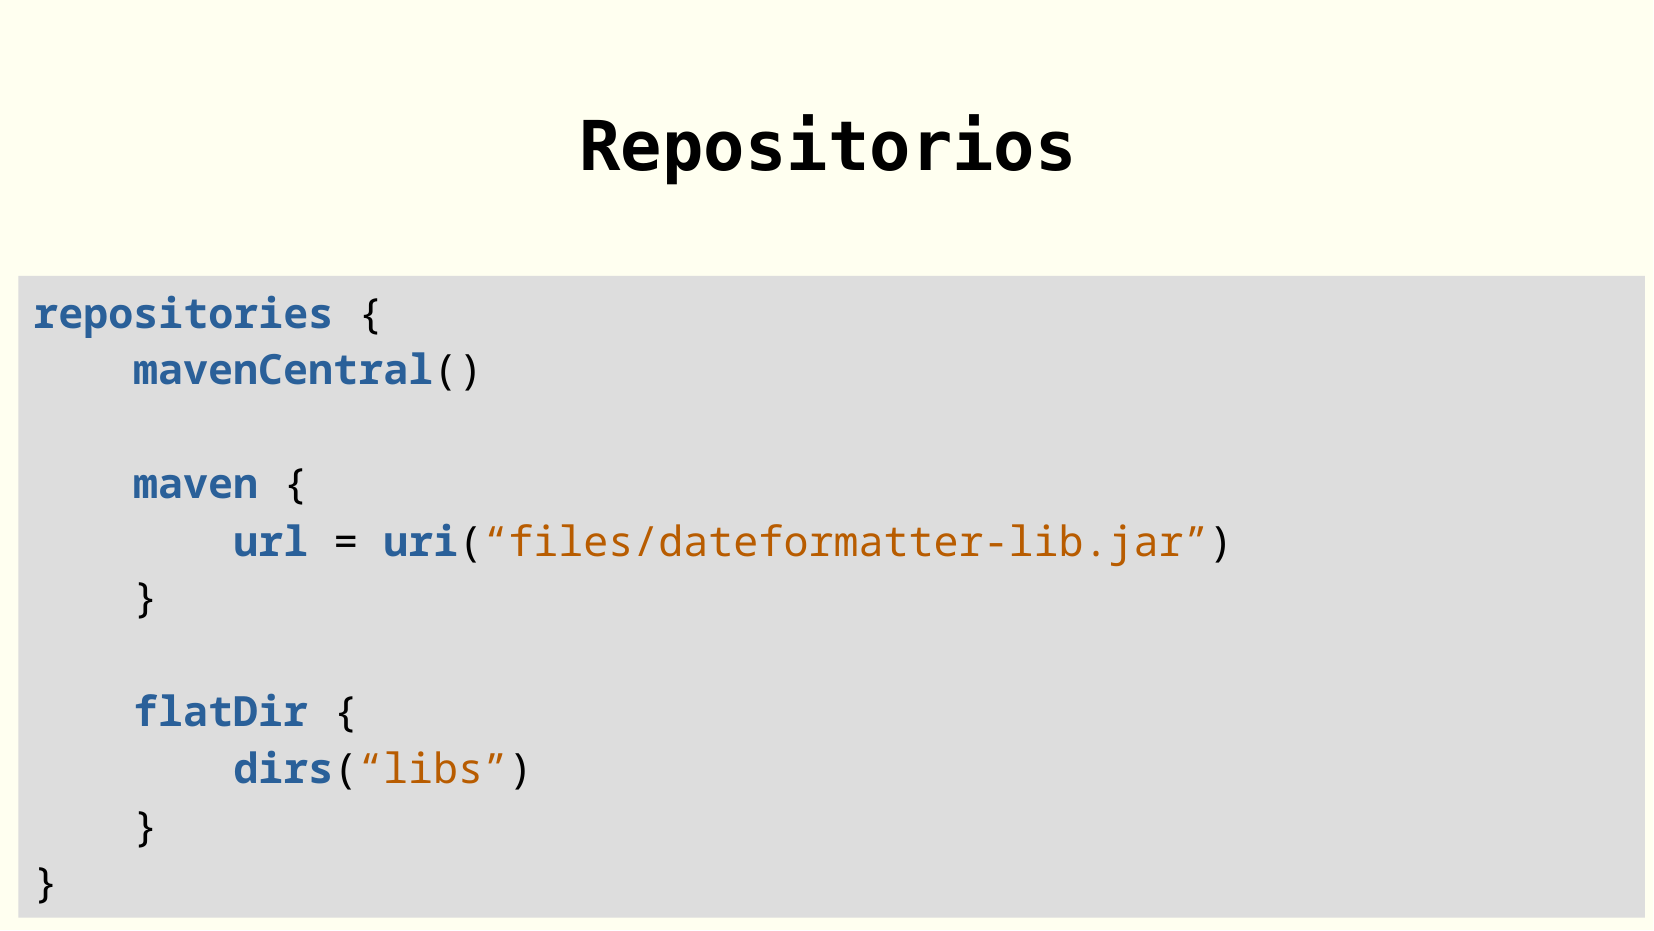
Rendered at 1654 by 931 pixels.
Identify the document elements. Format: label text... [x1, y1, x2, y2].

title Repositorios [84, 45, 1573, 248]
text_box repositories { mavenCentral() maven { url = uri(“files/dateformatter-lib.jar”) } flatDir { dirs(“libs”) } } [18, 281, 1645, 912]
